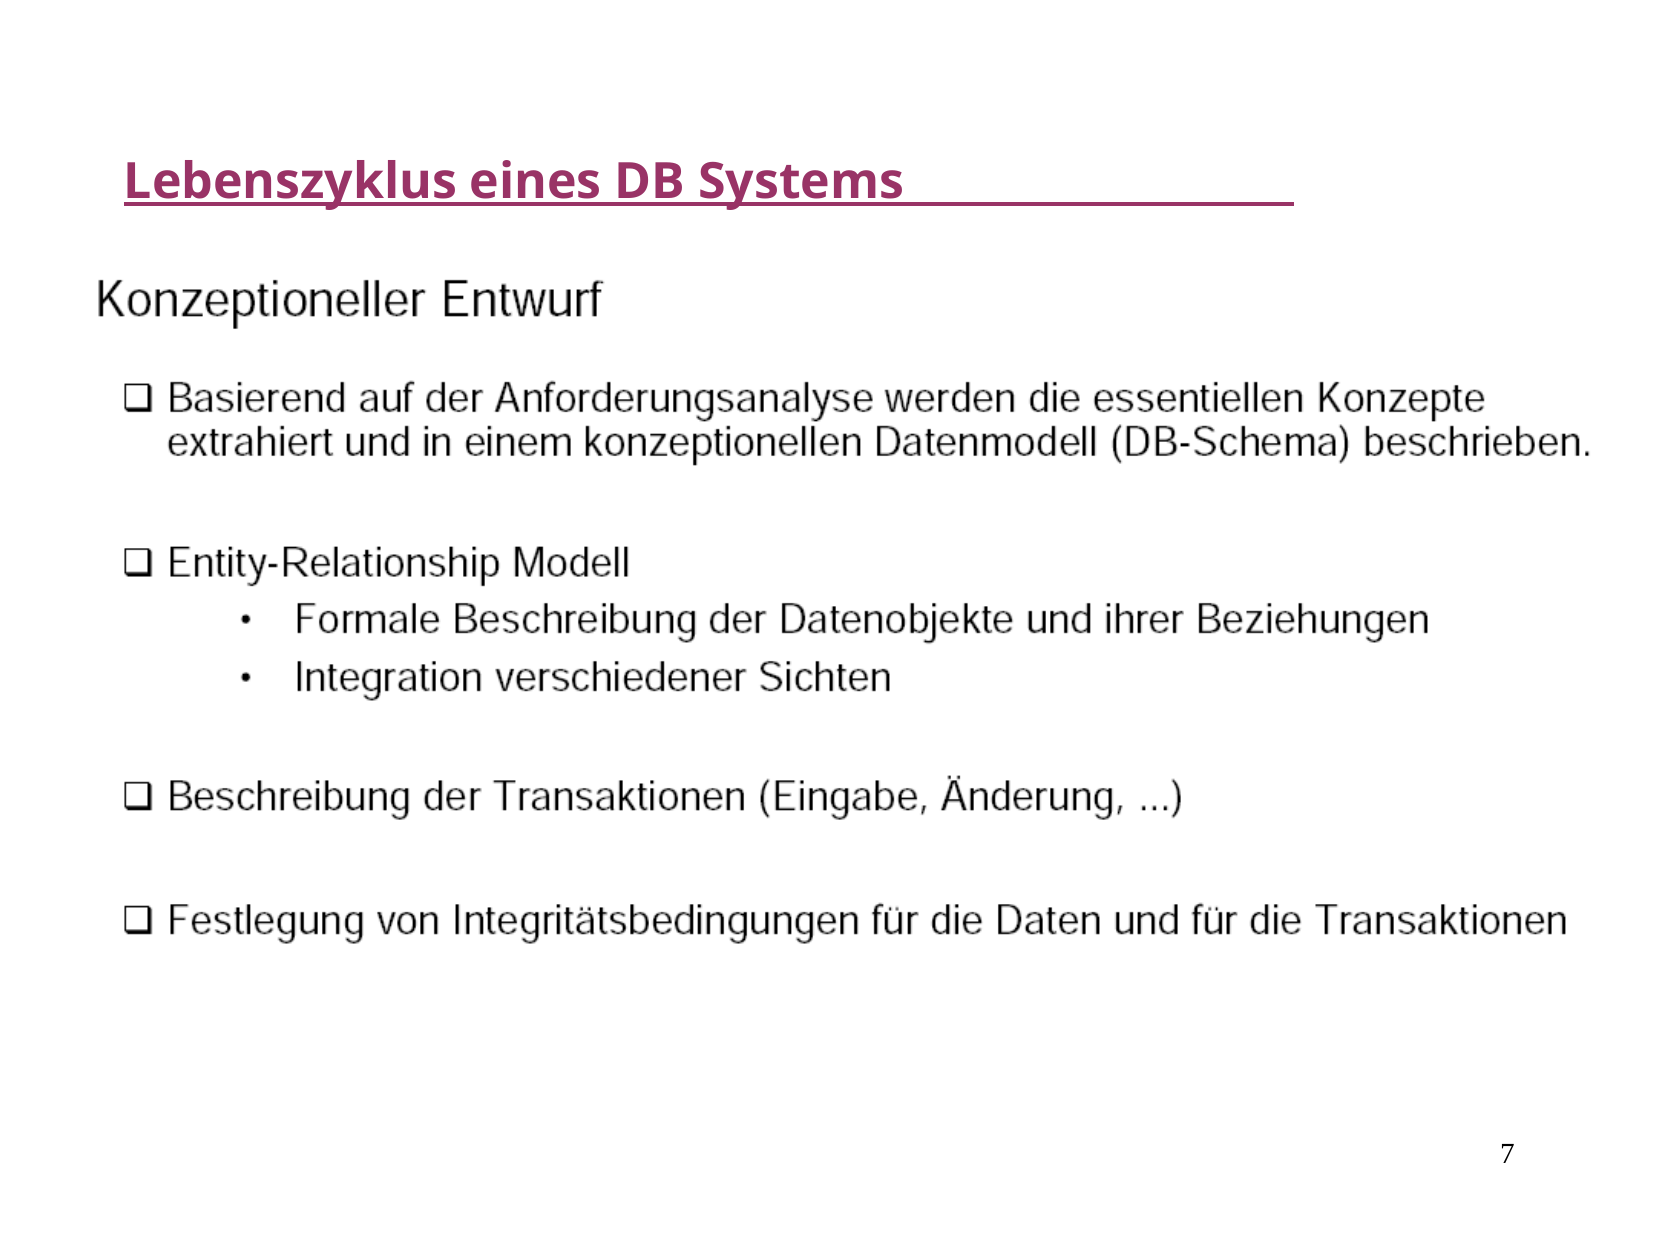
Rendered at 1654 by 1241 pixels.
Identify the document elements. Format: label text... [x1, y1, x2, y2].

title Lebenszyklus eines DB Systems [124, 117, 1530, 241]
picture [88, 271, 1607, 972]
